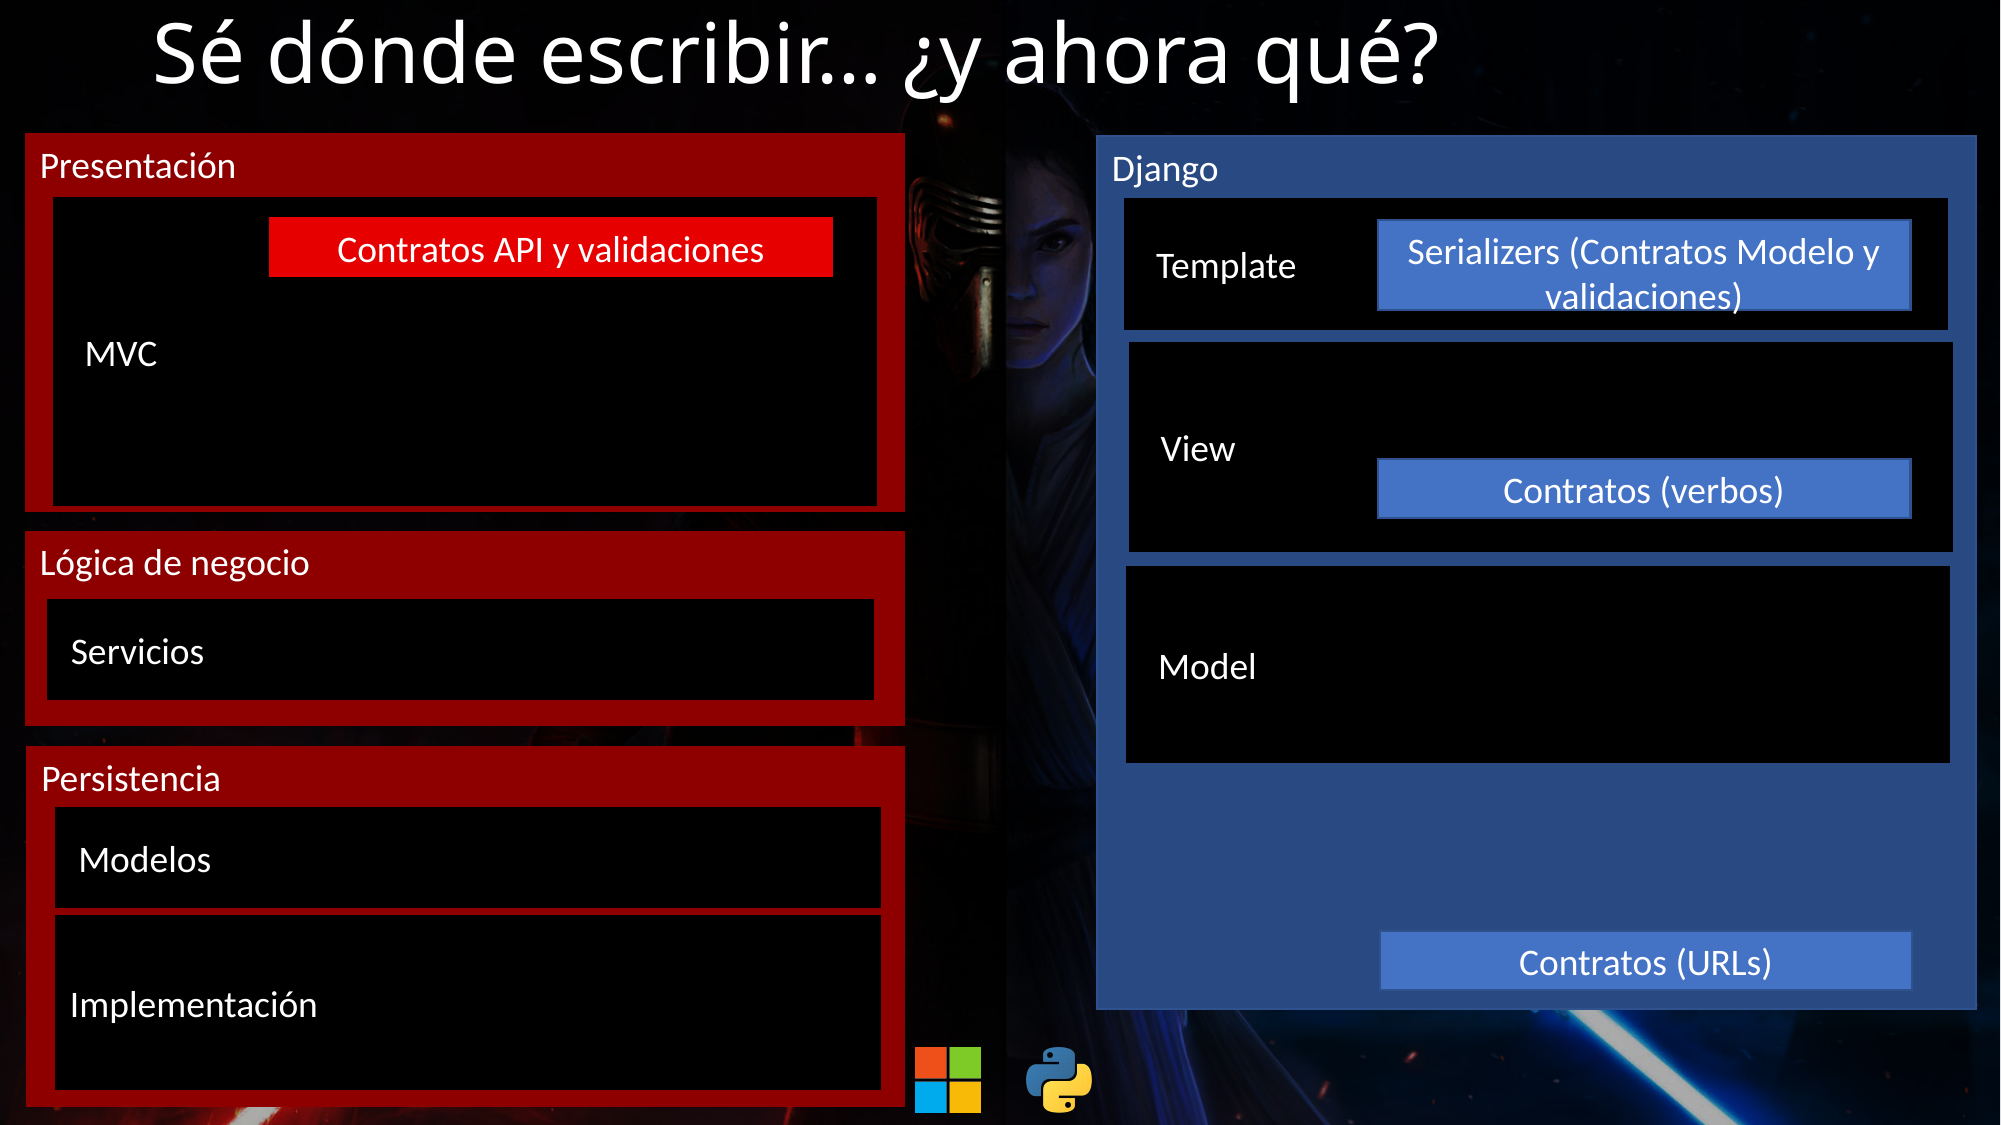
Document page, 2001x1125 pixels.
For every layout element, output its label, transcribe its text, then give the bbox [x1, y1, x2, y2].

text_box Contratos (verbos) [1378, 459, 1910, 518]
text_box Serializers (Contratos Modelo y validaciones) [1378, 220, 1910, 310]
text_box Persistencia [26, 746, 905, 1107]
text_box Model [1126, 566, 1950, 763]
text_box Presentación [25, 133, 905, 512]
text_box Contratos (URLs) [1380, 931, 1912, 990]
text_box View [1129, 342, 1953, 552]
text_box Implementación [55, 915, 881, 1090]
text_box Servicios [47, 599, 874, 700]
text_box MVC [53, 197, 877, 506]
text_box Template [1124, 198, 1948, 330]
text_box Django [1097, 136, 1976, 1009]
text_box Modelos [55, 807, 881, 908]
text_box Contratos API y validaciones [269, 217, 833, 277]
text_box Lógica de negocio [25, 531, 905, 726]
title Sé dónde escribir… ¿y ahora qué? [137, 0, 1863, 128]
